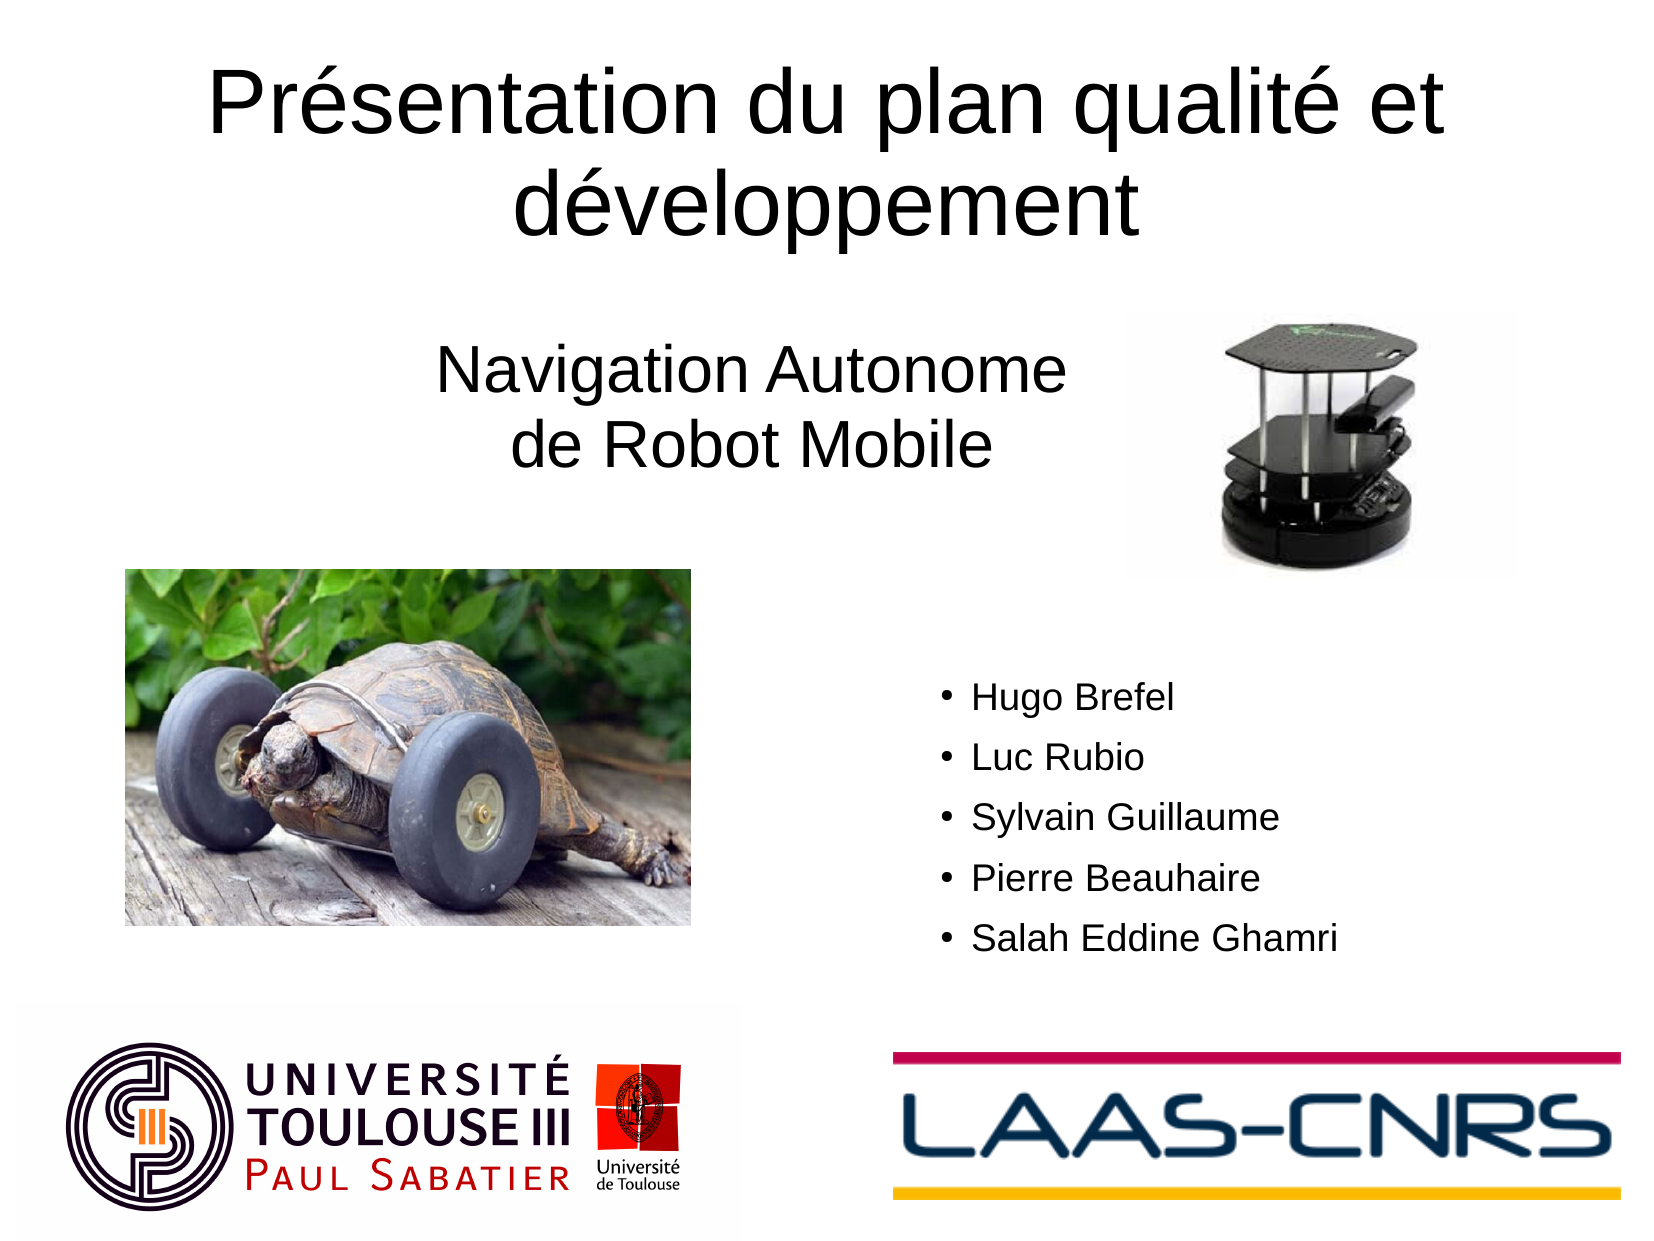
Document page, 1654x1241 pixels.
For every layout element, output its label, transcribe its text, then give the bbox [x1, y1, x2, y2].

title Présentation du plan qualité et développement [82, 49, 1571, 257]
picture [125, 569, 691, 926]
picture [893, 1052, 1621, 1201]
picture [1125, 278, 1516, 616]
list Navigation Autonome de Robot Mobile [353, 331, 1081, 541]
list Hugo Brefel Luc Rubio Sylvain Guillaume Pierre Beauhaire Salah Eddine Ghamri [930, 675, 1606, 961]
picture [15, 1004, 742, 1241]
